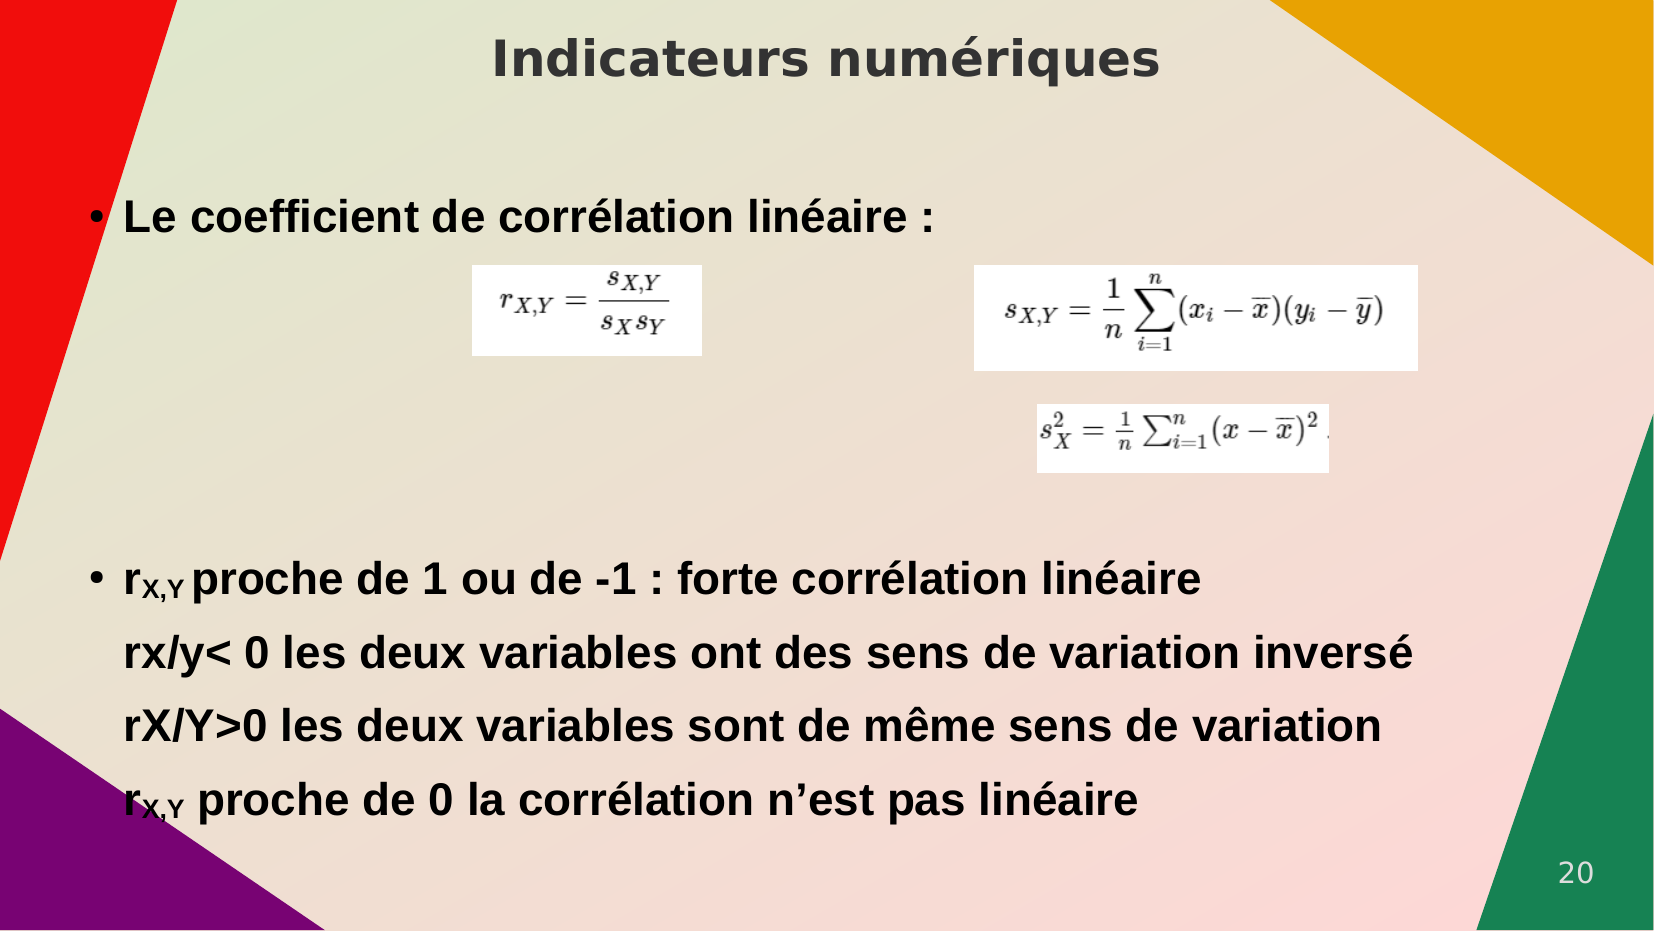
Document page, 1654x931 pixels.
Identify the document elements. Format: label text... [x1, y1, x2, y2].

list Le coefficient de corrélation linéaire : rX,Y proche de 1 ou de -1 : forte corrélation linéaire rx/y< 0 les deux variables ont des sens de variation inversé rX/Y>0 les deux variables sont de même sens de variation rX,Y proche de 0 la corrélation n’est pas linéaire [88, 118, 1595, 931]
picture [472, 265, 702, 356]
picture [974, 265, 1418, 371]
picture [1037, 404, 1329, 473]
title Indicateurs numériques [118, 30, 1536, 89]
